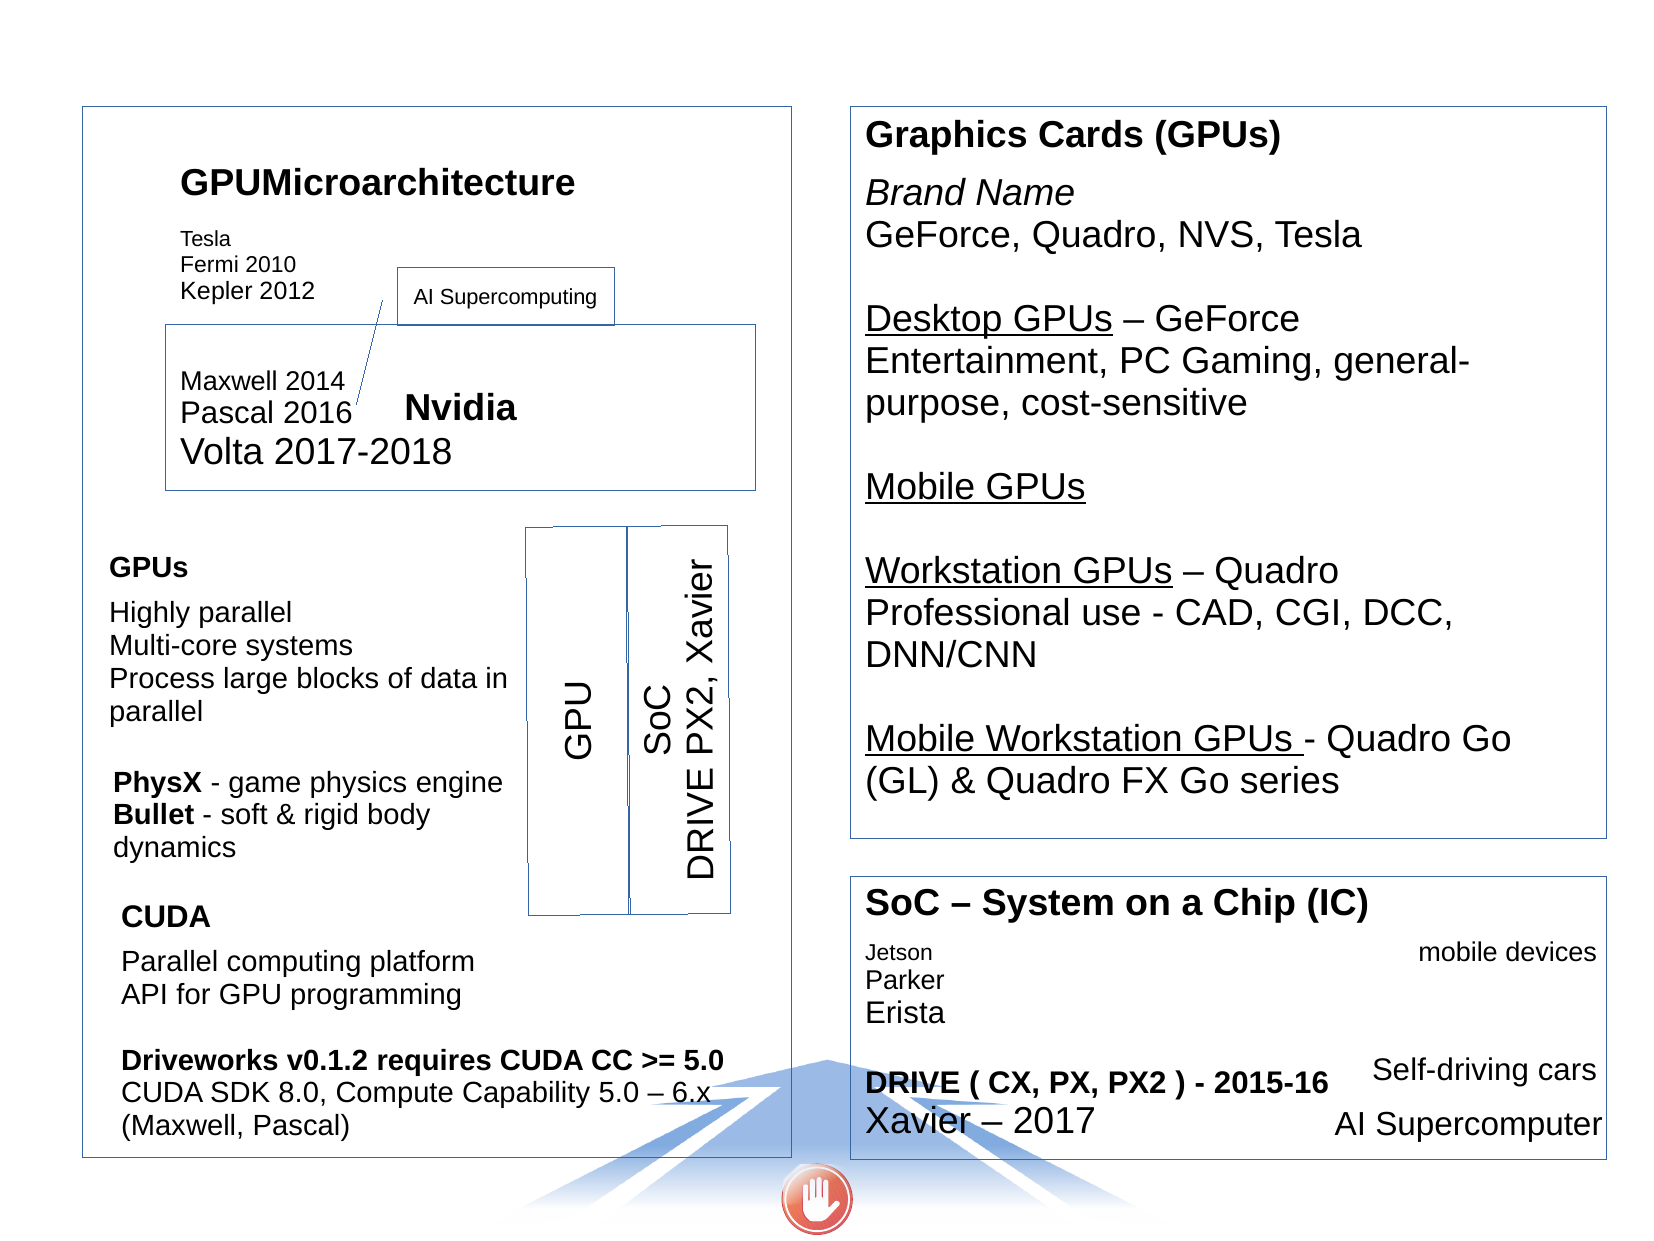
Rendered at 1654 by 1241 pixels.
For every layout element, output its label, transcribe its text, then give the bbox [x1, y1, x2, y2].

text_box CUDA Parallel computing platform API for GPU programming Driveworks v0.1.2 requires CUDA CC >= 5.0 CUDA SDK 8.0, Compute Capability 5.0 – 6.x (Maxwell, Pascal) [106, 891, 792, 1150]
text_box GPU [525, 526, 630, 891]
text_box AI Supercomputer [1305, 1098, 1618, 1160]
picture [478, 1033, 1181, 1241]
text_box AI Supercomputing [397, 268, 614, 326]
text_box PhysX - game physics engine Bullet - soft & rigid body dynamics [98, 758, 526, 875]
text_box SoC – System on a Chip (IC) Jetson Parker Erista DRIVE ( CX, PX, PX2 ) - 2015-16 Xavier – 2017 [850, 874, 1607, 1191]
text_box GPUs Highly parallel Multi-core systems Process large blocks of data in parallel [94, 543, 526, 735]
text_box GPUMicroarchitecture Tesla Fermi 2010 Kepler 2012 Maxwell 2014 Pascal 2016 Volta 2017-2018 [165, 153, 626, 480]
text_box Nvidia [165, 324, 756, 491]
text_box mobile devices [1334, 929, 1612, 987]
text_box SoC DRIVE PX2, Xavier [628, 525, 731, 891]
text_box Self-driving cars [1352, 1045, 1613, 1098]
text_box Graphics Cards (GPUs) Brand Name GeForce, Quadro, NVS, Tesla Desktop GPUs – GeForce Entertainment, PC Gaming, general-purpose, cost-sensitive Mobile GPUs Workstation GPUs – Quadro Professional use - CAD, CGI, DCC, DNN/CNN Mobile Workstation GPUs - Quadro Go (GL) & Quadro FX Go series [851, 107, 1606, 838]
